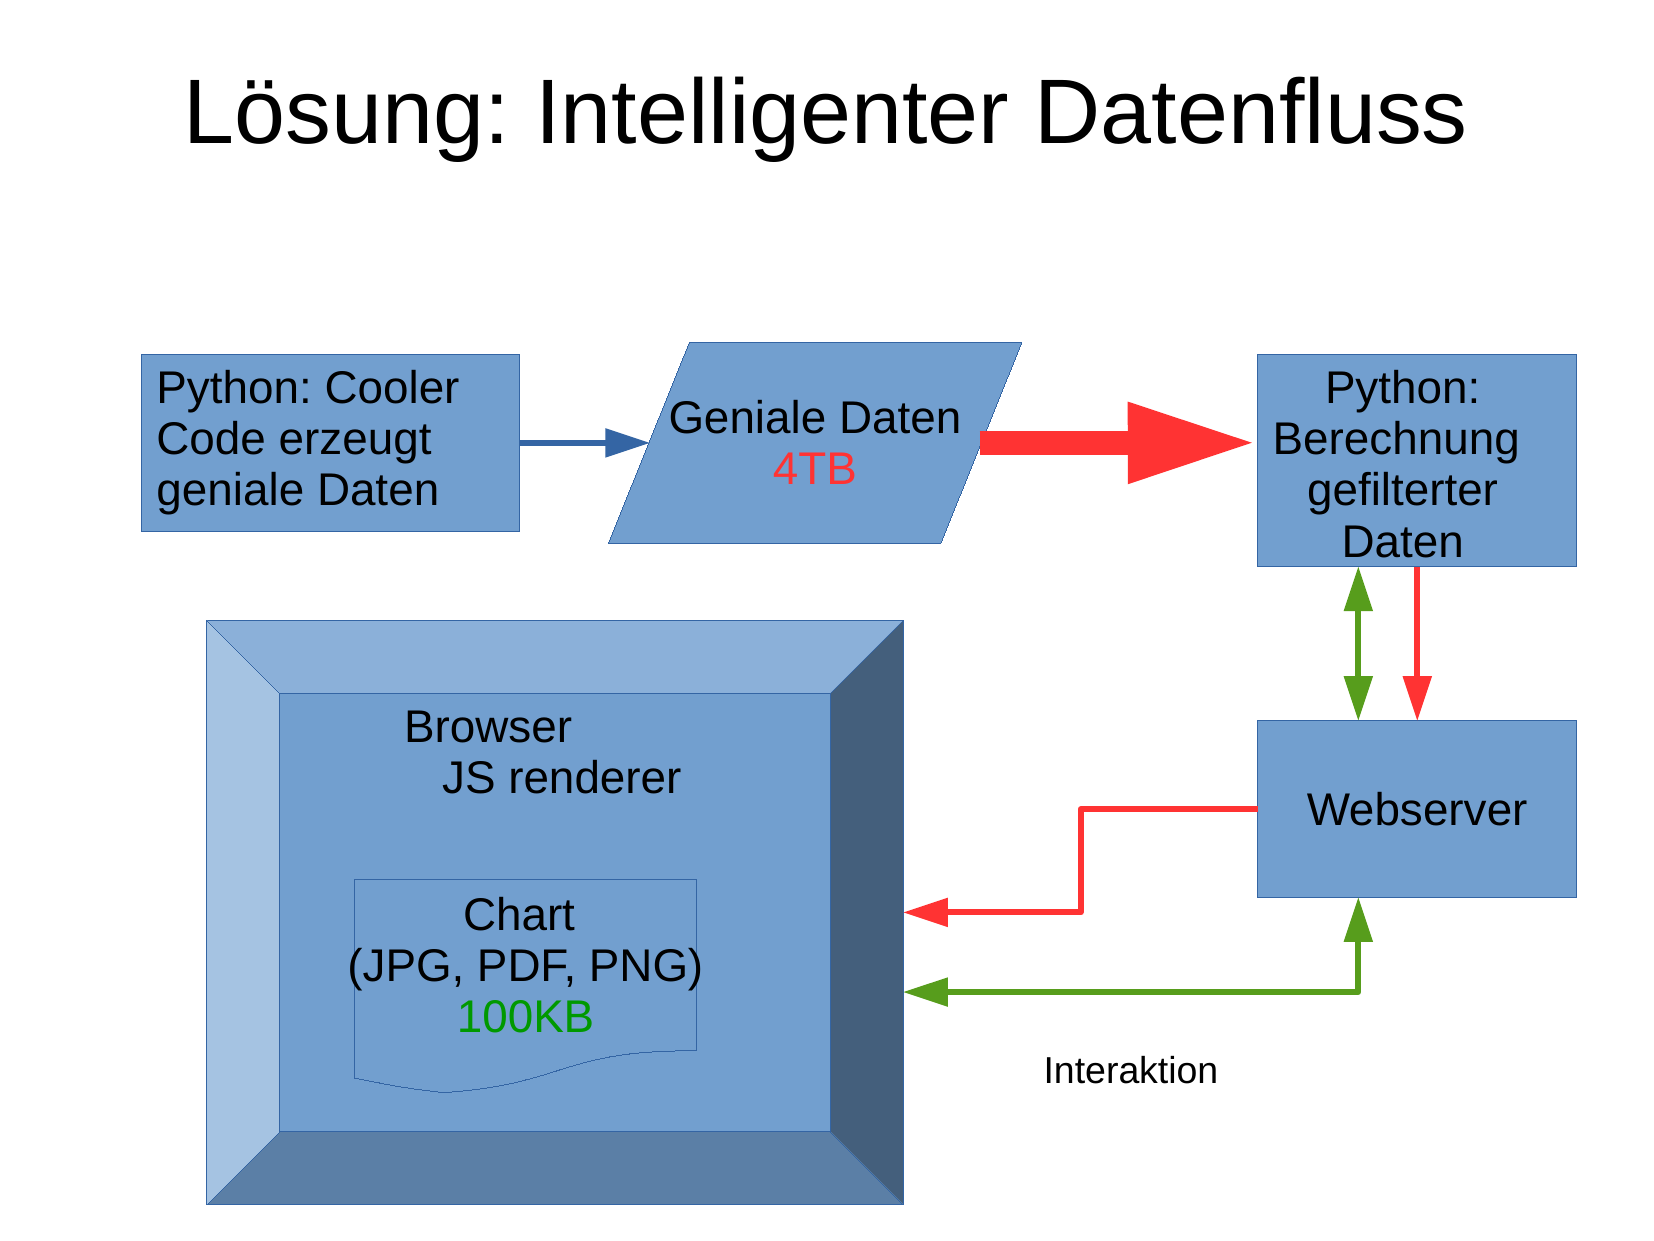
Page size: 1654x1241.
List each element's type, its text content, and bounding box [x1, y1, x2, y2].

text_box Chart (JPG, PDF, PNG) 100KB [354, 879, 697, 1093]
text_box Python: Cooler Code erzeugt geniale Daten [141, 354, 520, 532]
text_box Geniale Daten 4TB [608, 342, 1022, 544]
title Lösung: Intelligenter Datenfluss [82, 8, 1571, 216]
text_box Webserver [1257, 720, 1577, 898]
text_box Browser JS renderer [280, 694, 830, 1131]
text_box Python: Berechnung gefilterter Daten [1257, 354, 1577, 567]
